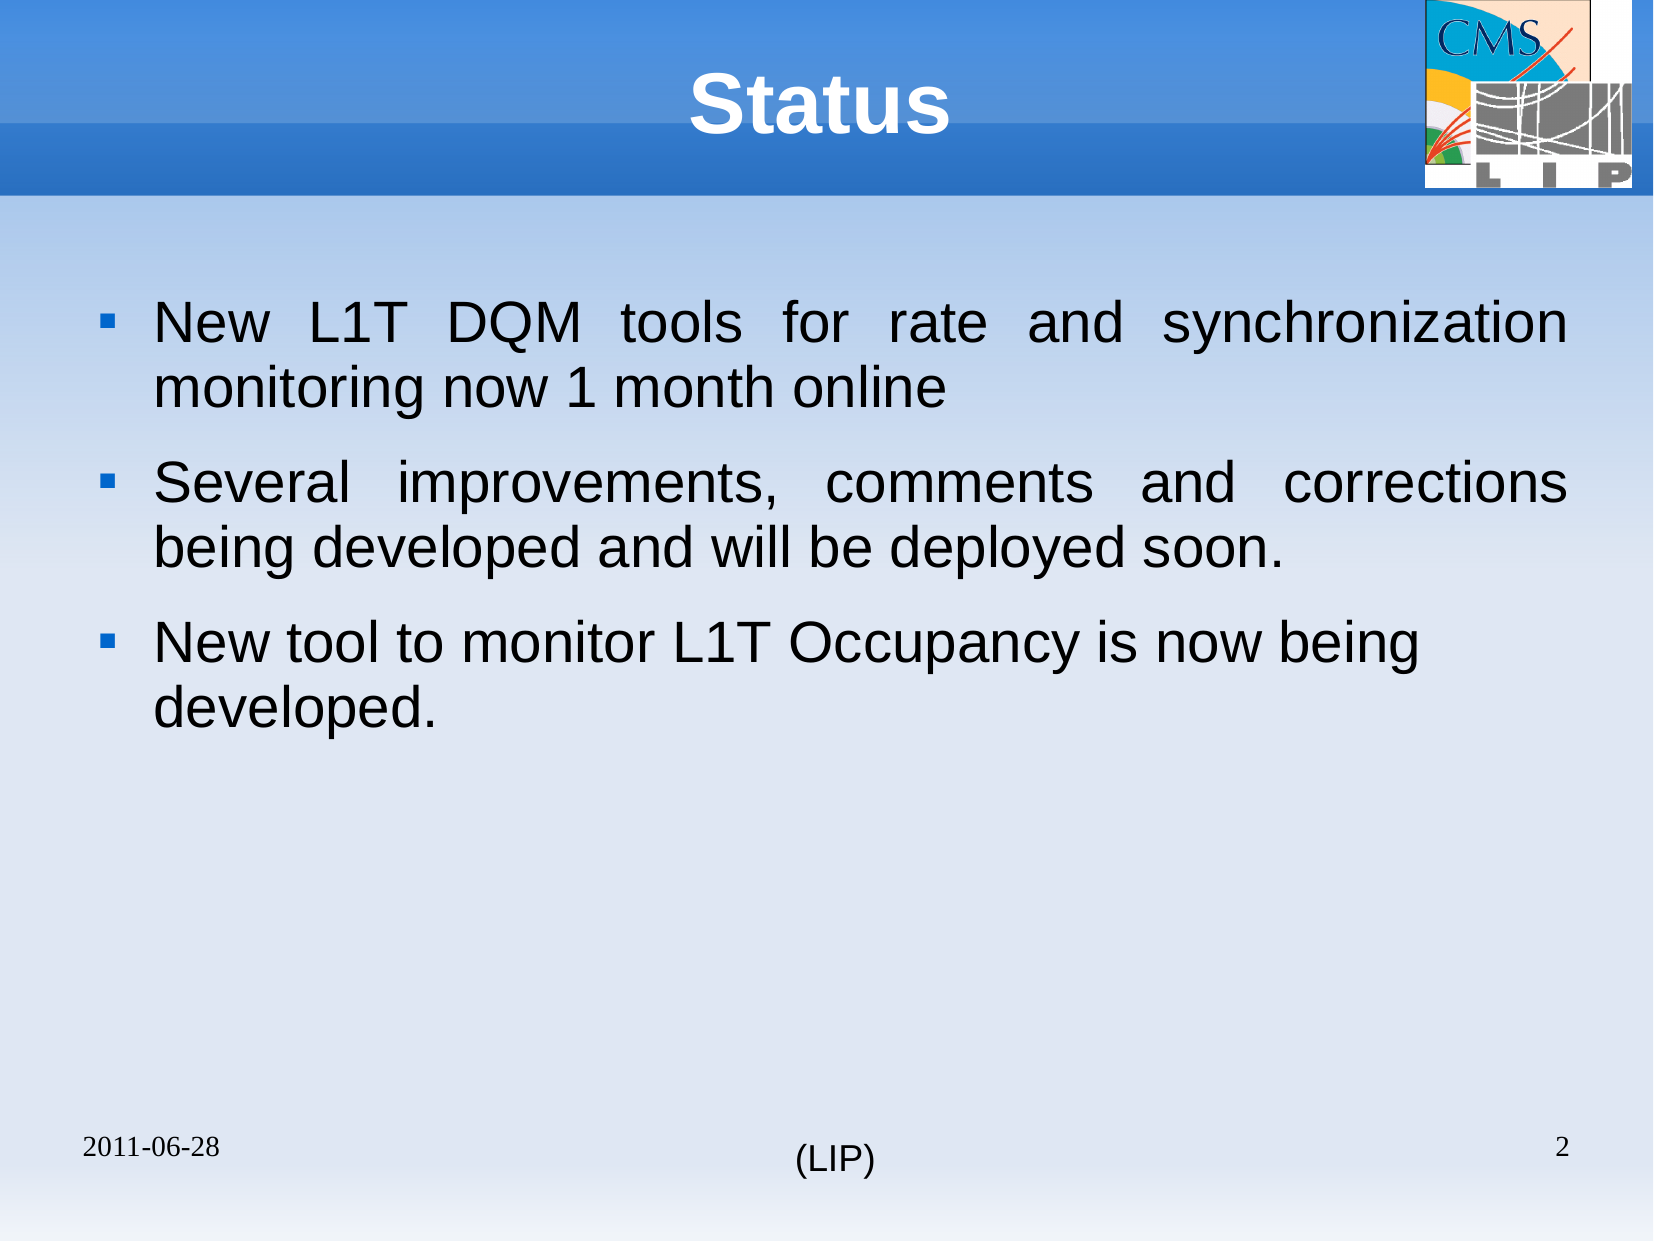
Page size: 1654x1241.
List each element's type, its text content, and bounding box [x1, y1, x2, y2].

title Status [76, 0, 1565, 208]
picture [0, 0, 1654, 1241]
list New L1T DQM tools for rate and synchronization monitoring now 1 month online Several improvements, comments and corrections being developed and will be deployed soon. New tool to monitor L1T Occupancy is now being developed. [82, 290, 1571, 1109]
